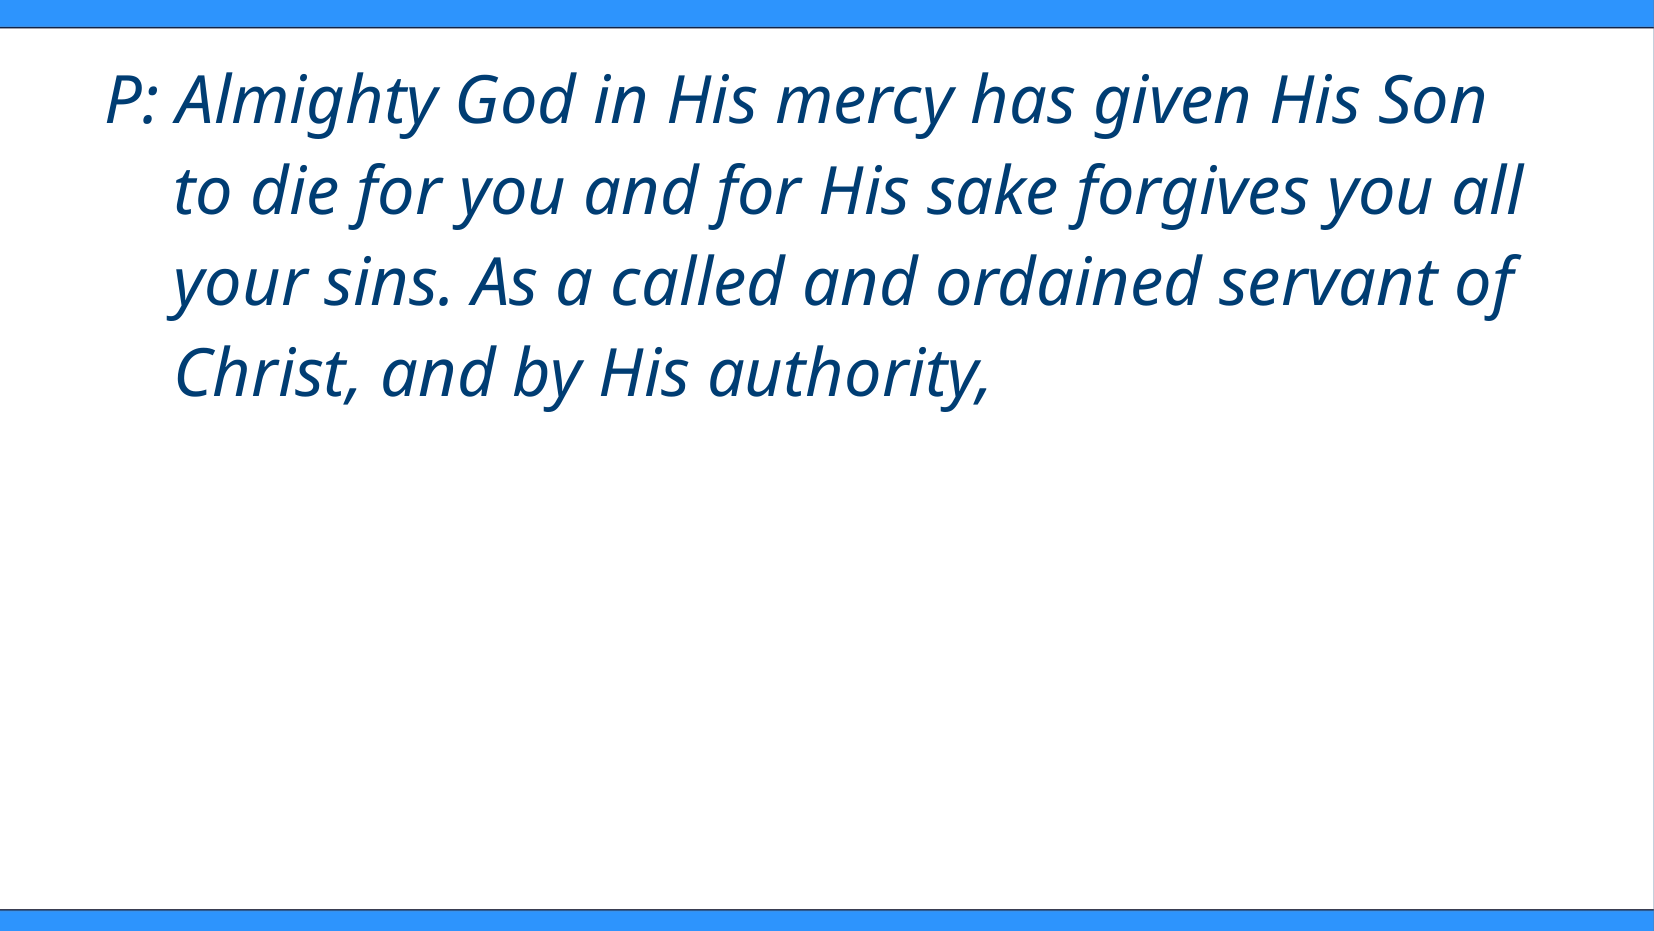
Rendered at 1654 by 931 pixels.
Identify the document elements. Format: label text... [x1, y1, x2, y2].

picture [0, 0, 1654, 931]
text_box P: Almighty God in His mercy has given His Son to die for you and for His sake forgives you all your sins. As a called and ordained servant of Christ, and by His authority, [90, 45, 1576, 472]
